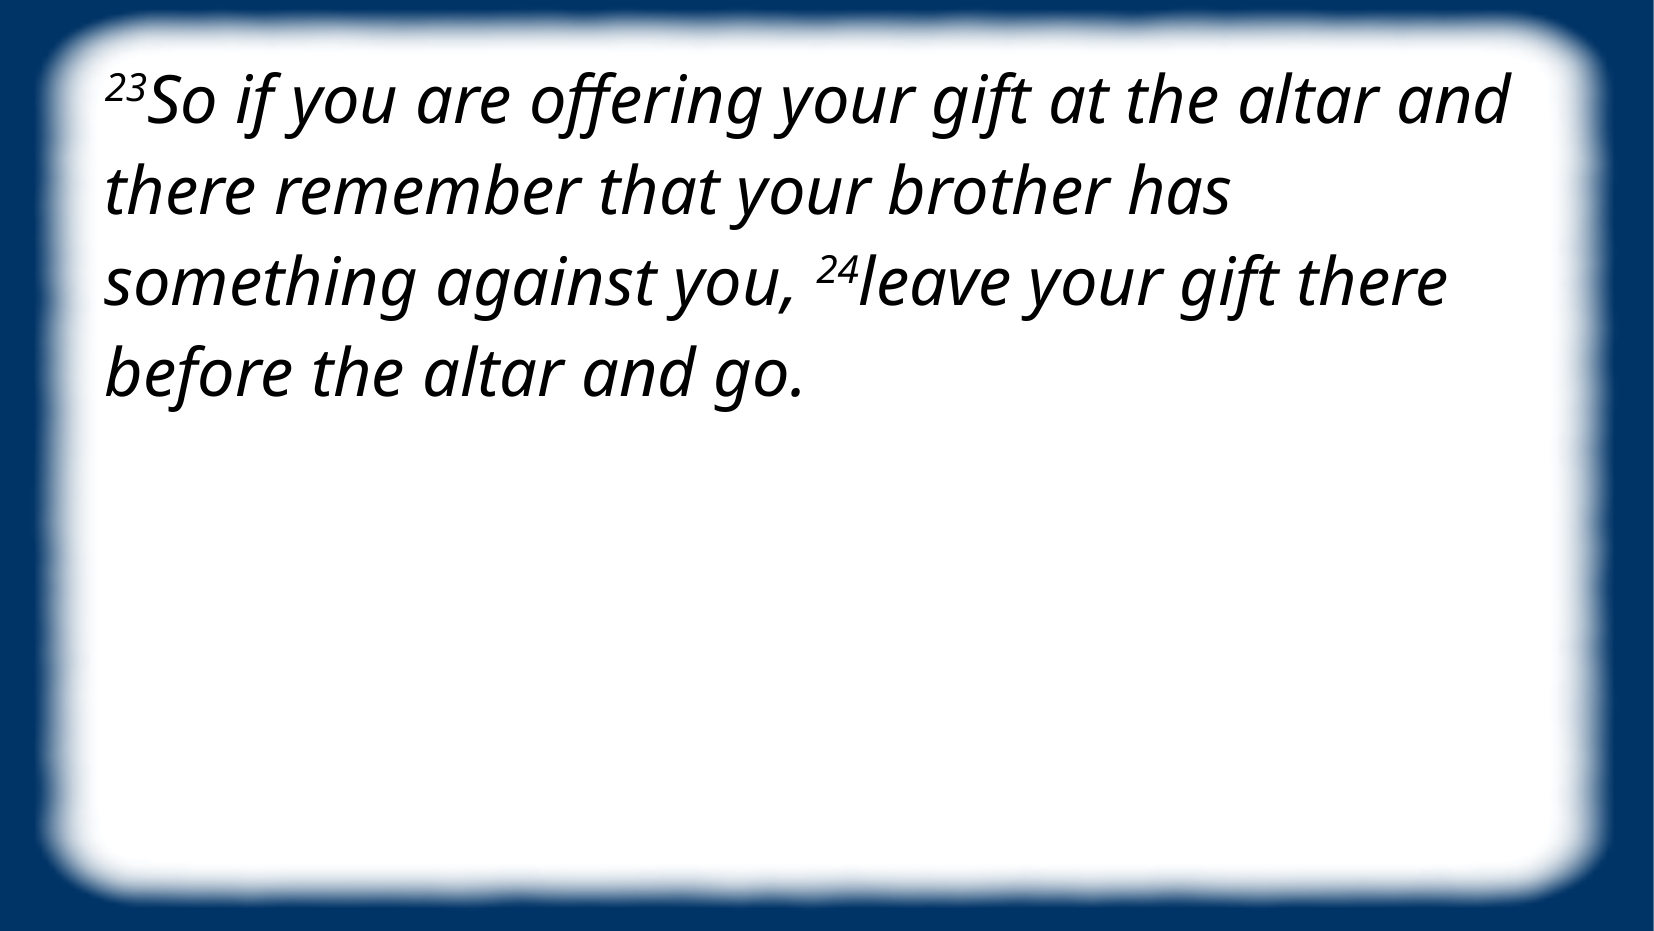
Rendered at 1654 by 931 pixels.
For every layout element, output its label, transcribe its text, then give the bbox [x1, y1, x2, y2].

text_box 23So if you are offering your gift at the altar and there remember that your brother has something against you, 24leave your gift there before the altar and go. [90, 45, 1561, 415]
picture [0, 0, 1654, 931]
